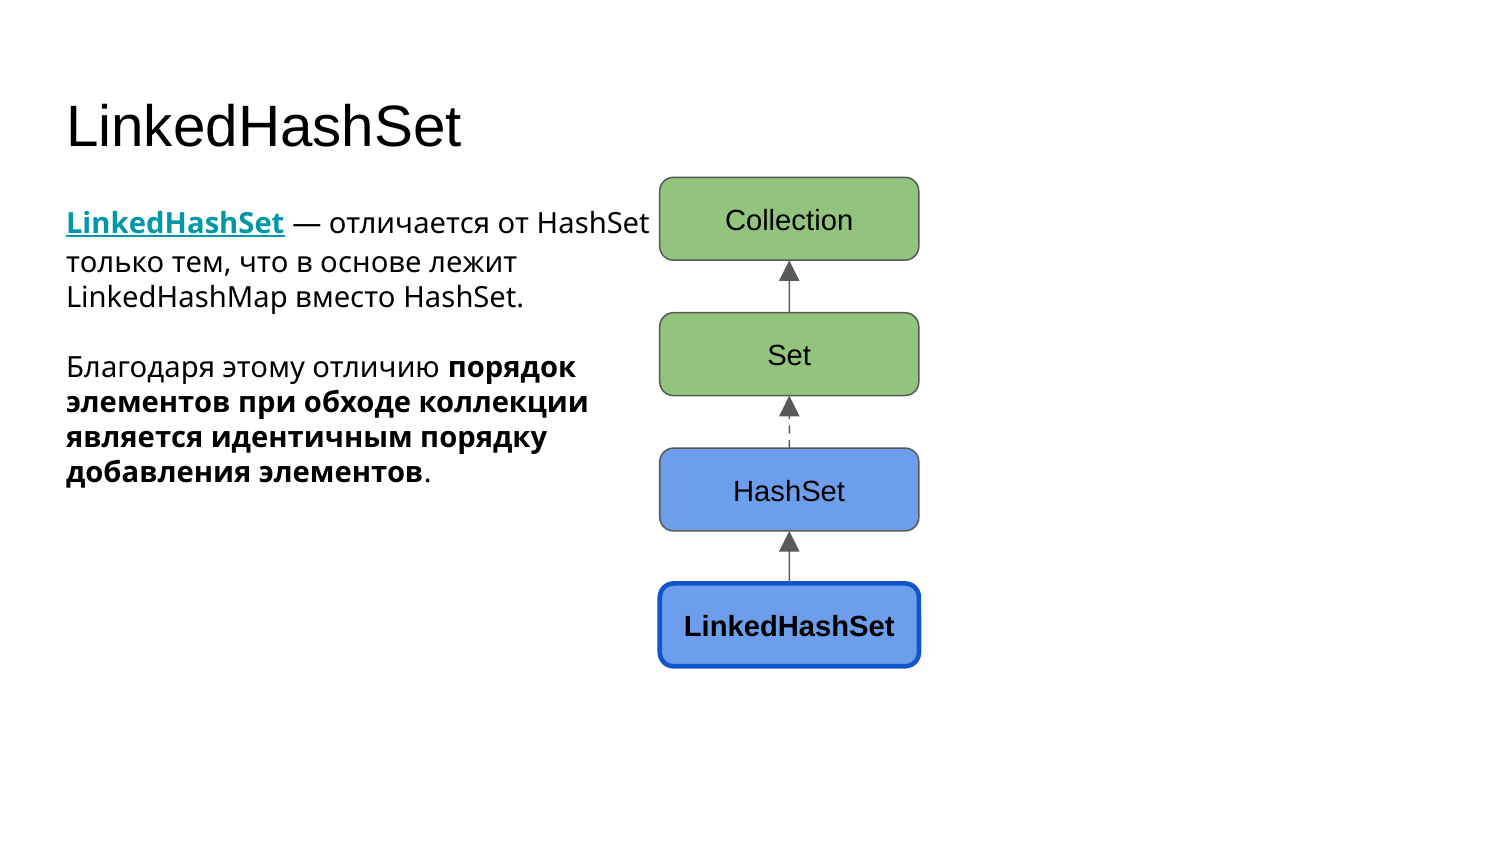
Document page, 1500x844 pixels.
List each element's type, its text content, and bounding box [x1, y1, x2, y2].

title LinkedHashSet [51, 72, 1449, 167]
list LinkedHashSet — отличается от HashSet только тем, что в основе лежит LinkedHashMap вместо HashSet. Благодаря этому отличию порядок элементов при обходе коллекции является идентичным порядку добавления элементов. [51, 189, 684, 750]
text_box Set [659, 312, 919, 396]
text_box LinkedHashSet [659, 583, 919, 667]
text_box Collection [659, 177, 919, 261]
text_box HashSet [659, 448, 919, 531]
